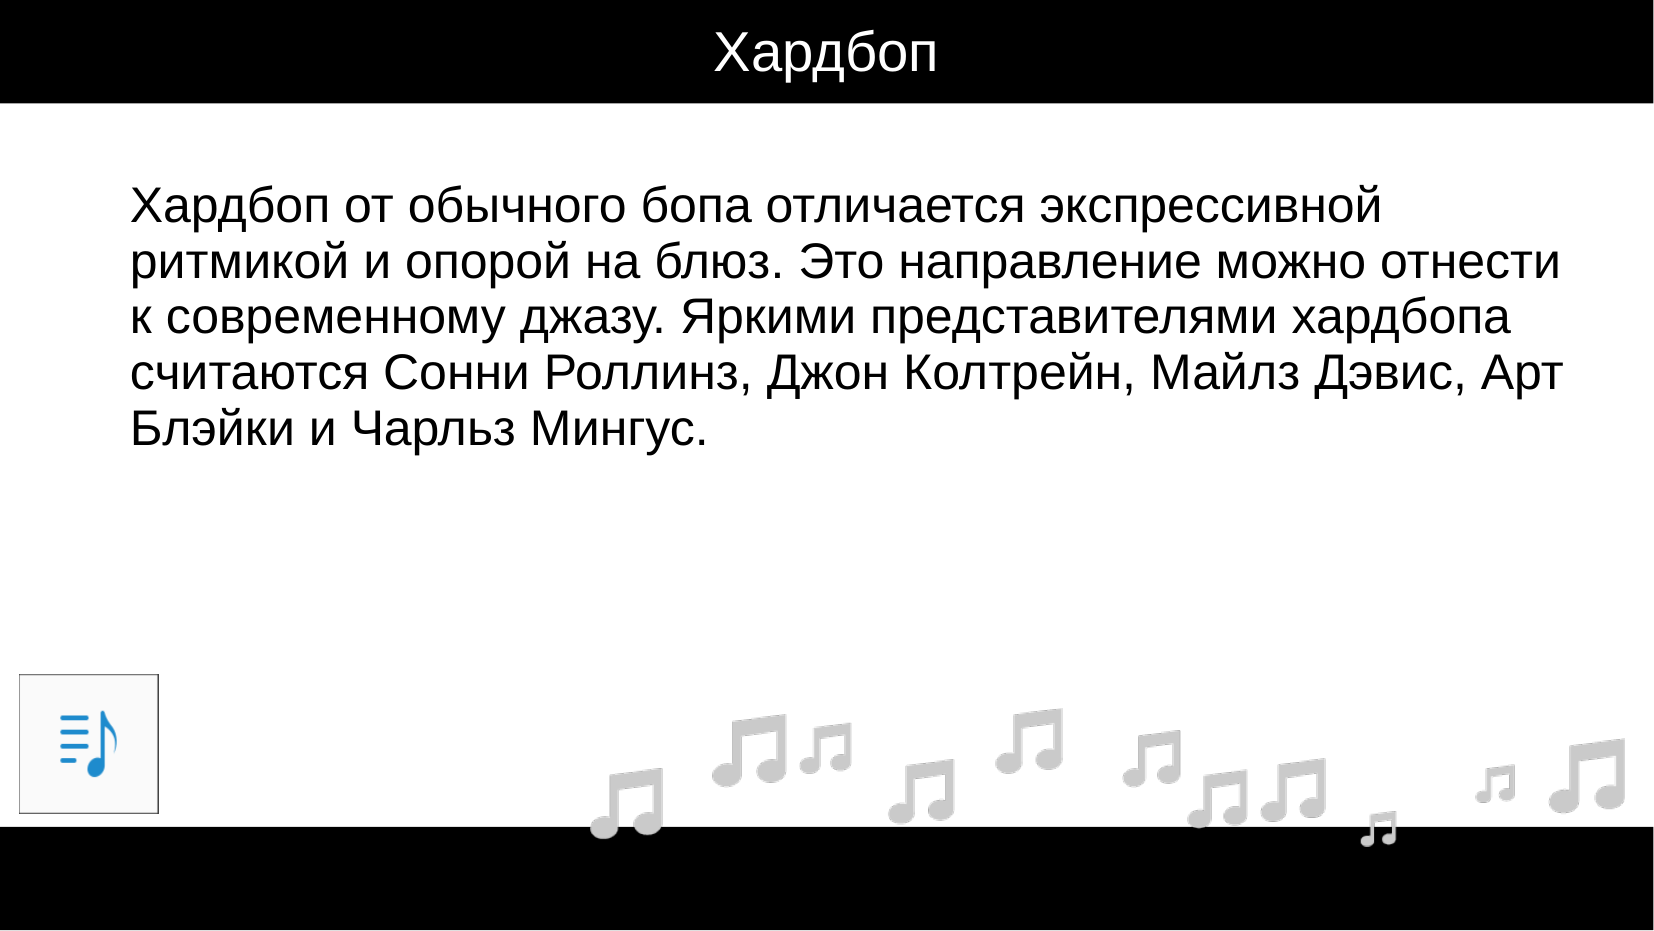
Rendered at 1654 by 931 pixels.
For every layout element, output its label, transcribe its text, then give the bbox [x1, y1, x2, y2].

title Хардбоп [59, 6, 1595, 98]
text_box [17, 673, 160, 815]
list Хардбоп от обычного бопа отличается экспрессивной ритмикой и опорой на блюз. Это направление можно отнести к современному джазу. Яркими представителями хардбопа считаются Сонни Роллинз, Джон Колтрейн, Майлз Дэвис, Арт Блэйки и Чарльз Мингус. [59, 177, 1595, 768]
